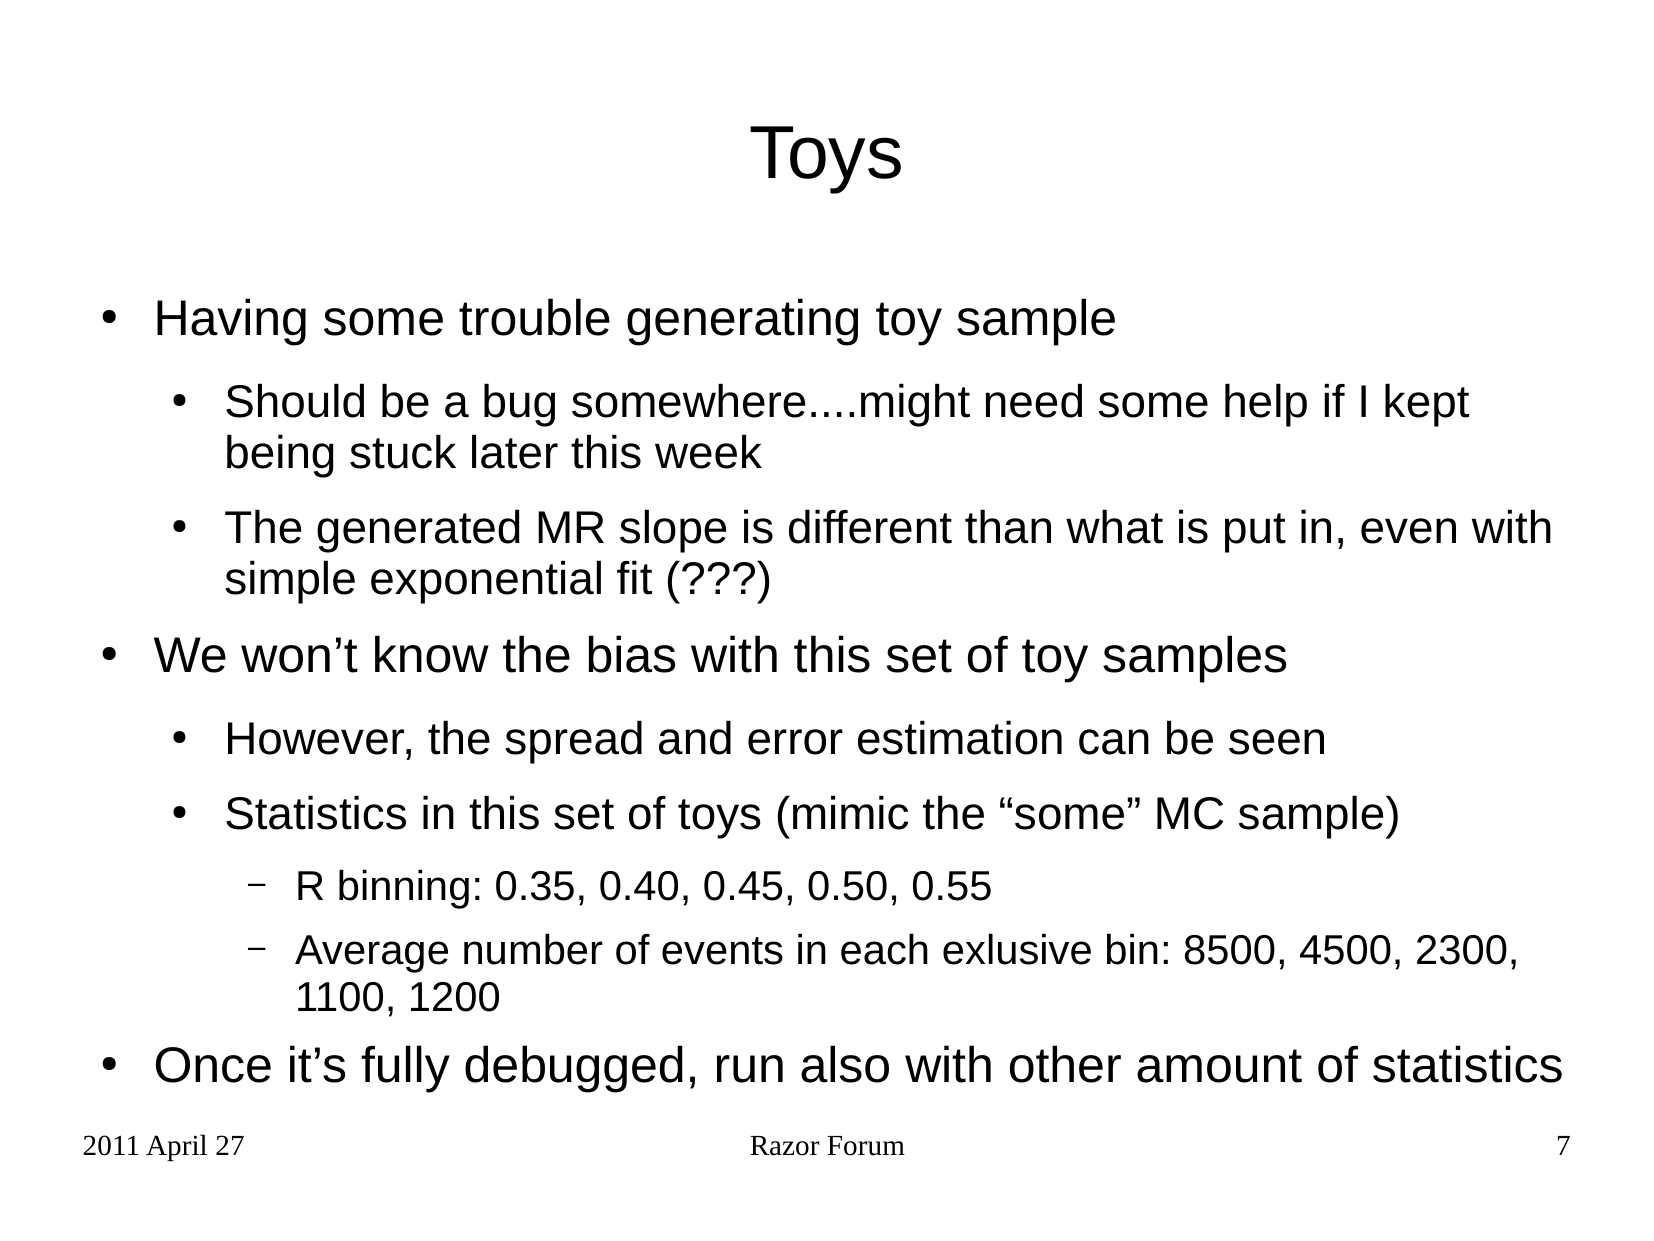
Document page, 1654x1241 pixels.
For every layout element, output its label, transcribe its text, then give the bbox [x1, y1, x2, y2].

list Having some trouble generating toy sample Should be a bug somewhere....might need some help if I kept being stuck later this week The generated MR slope is different than what is put in, even with simple exponential fit (???) We won’t know the bias with this set of toy samples However, the spread and error estimation can be seen Statistics in this set of toys (mimic the “some” MC sample) R binning: 0.35, 0.40, 0.45, 0.50, 0.55 Average number of events in each exlusive bin: 8500, 4500, 2300, 1100, 1200 Once it’s fully debugged, run also with other amount of statistics [82, 290, 1571, 1094]
title Toys [82, 56, 1571, 250]
